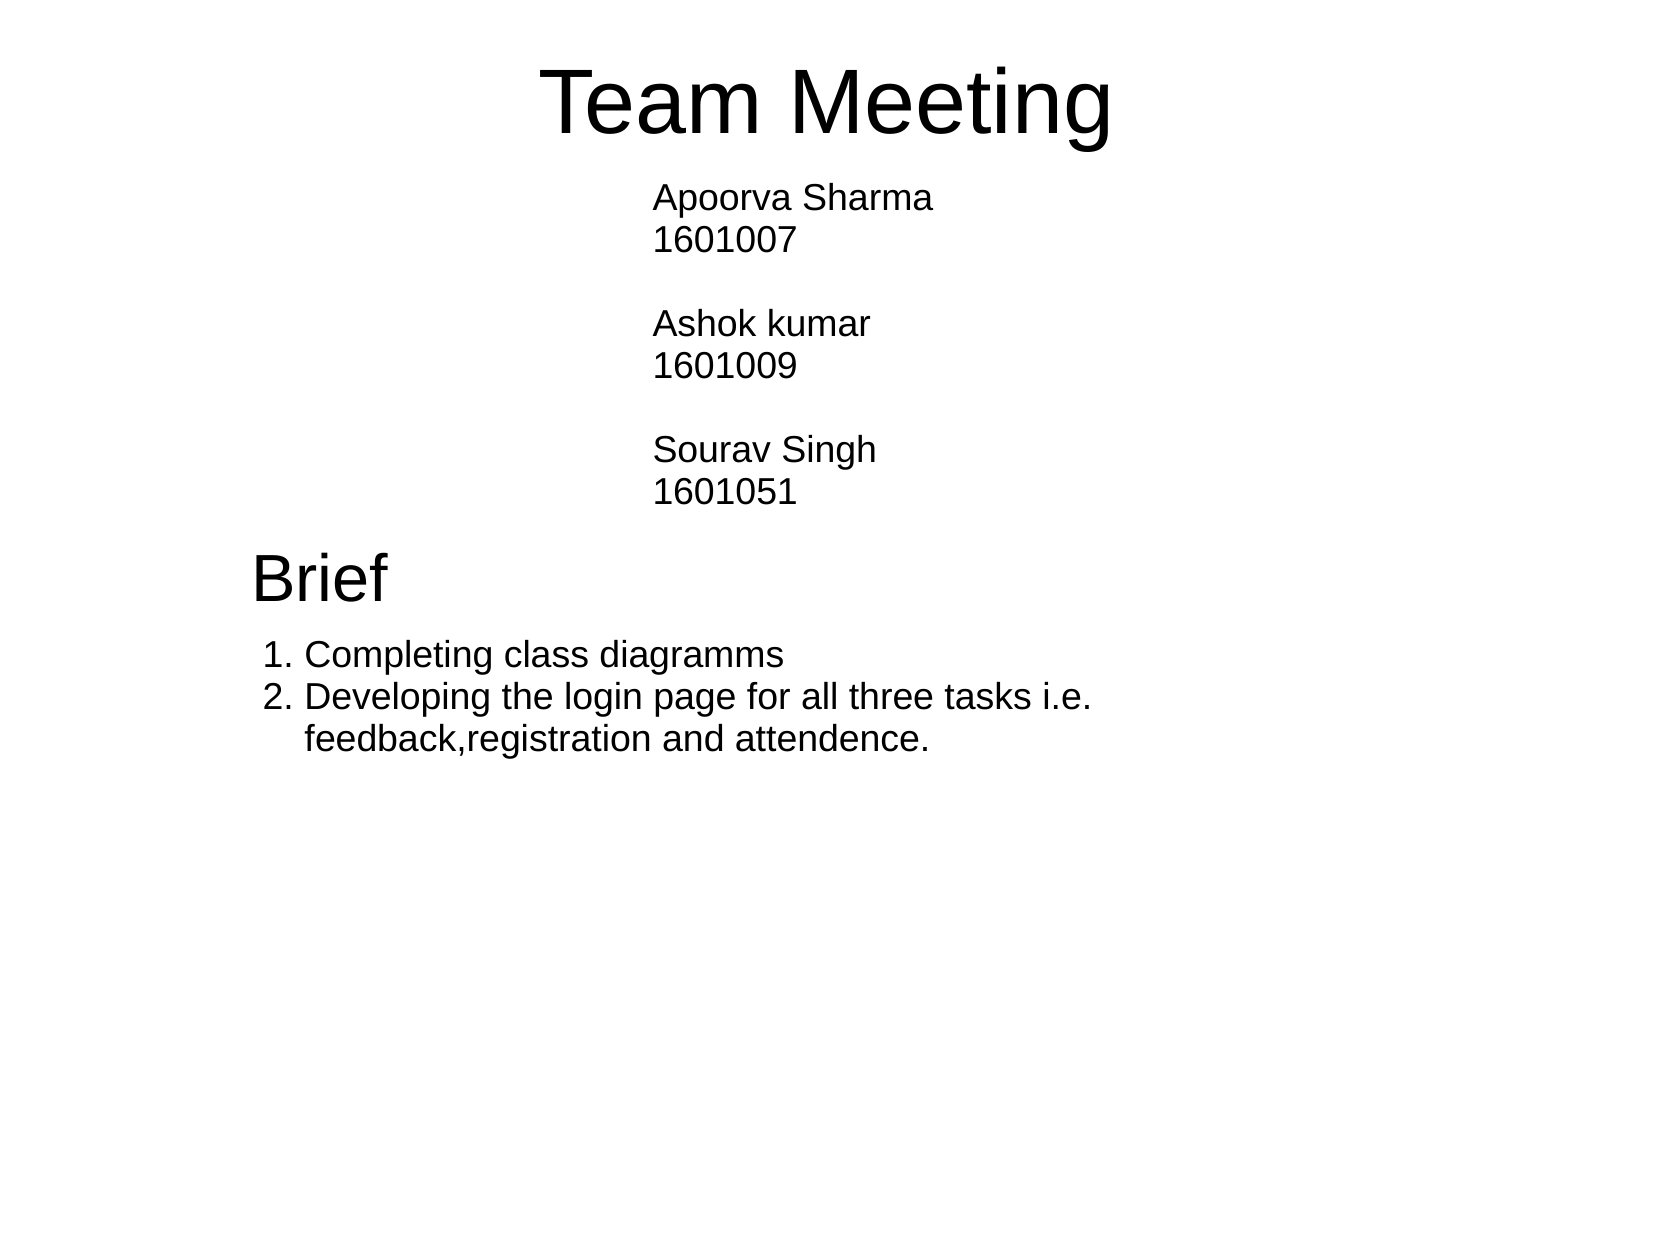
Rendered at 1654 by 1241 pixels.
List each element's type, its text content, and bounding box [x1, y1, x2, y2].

text_box Apoorva Sharma 1601007 Ashok kumar 1601009 Sourav Singh 1601051 [637, 168, 1229, 520]
text_box 1. Completing class diagramms 2. Developing the login page for all three tasks i.e. feedback,registration and attendence. [248, 625, 1441, 809]
text_box Brief [236, 533, 697, 650]
title Team Meeting [82, 49, 1571, 257]
